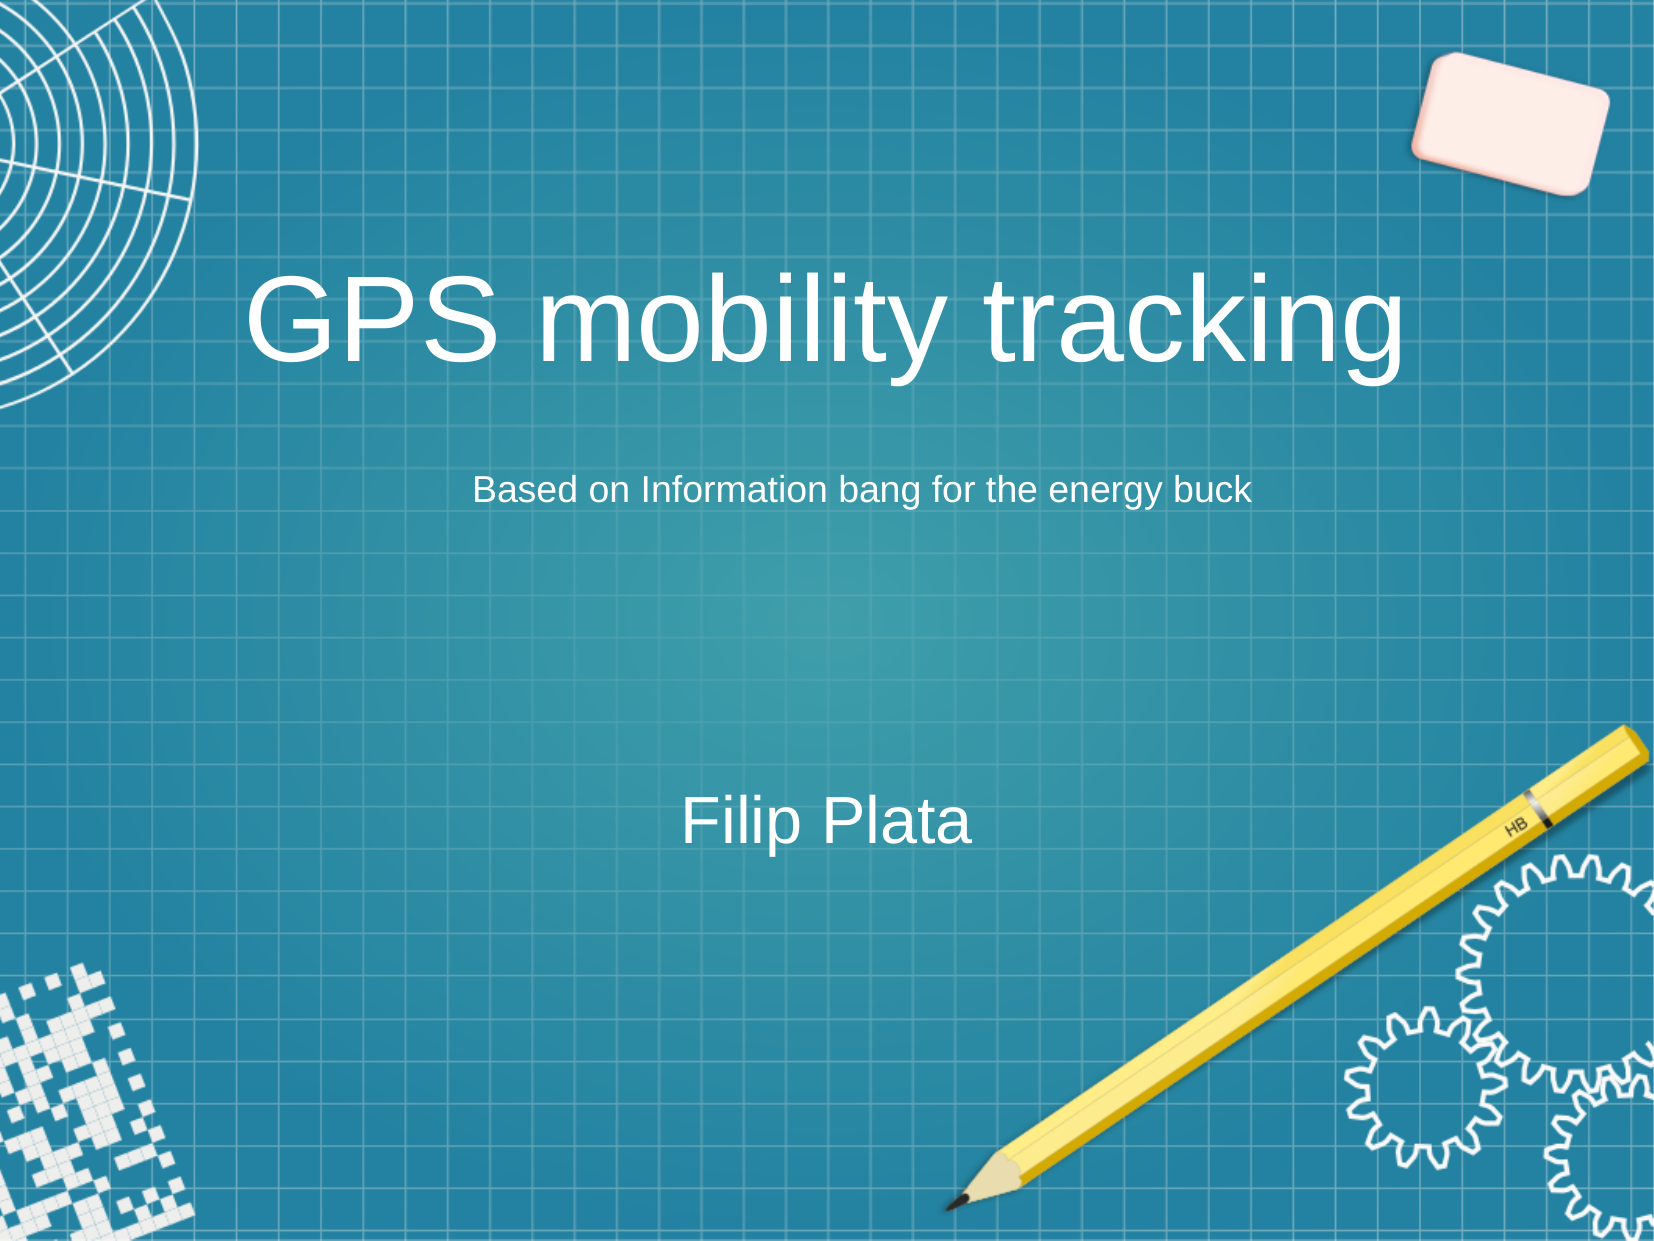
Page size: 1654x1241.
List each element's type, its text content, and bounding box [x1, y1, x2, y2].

subtitle Filip Plata [82, 519, 1571, 1123]
picture [0, 0, 1654, 1241]
text_box Based on Information bang for the energy buck [354, 460, 1371, 560]
title GPS mobility tracking [82, 177, 1571, 461]
